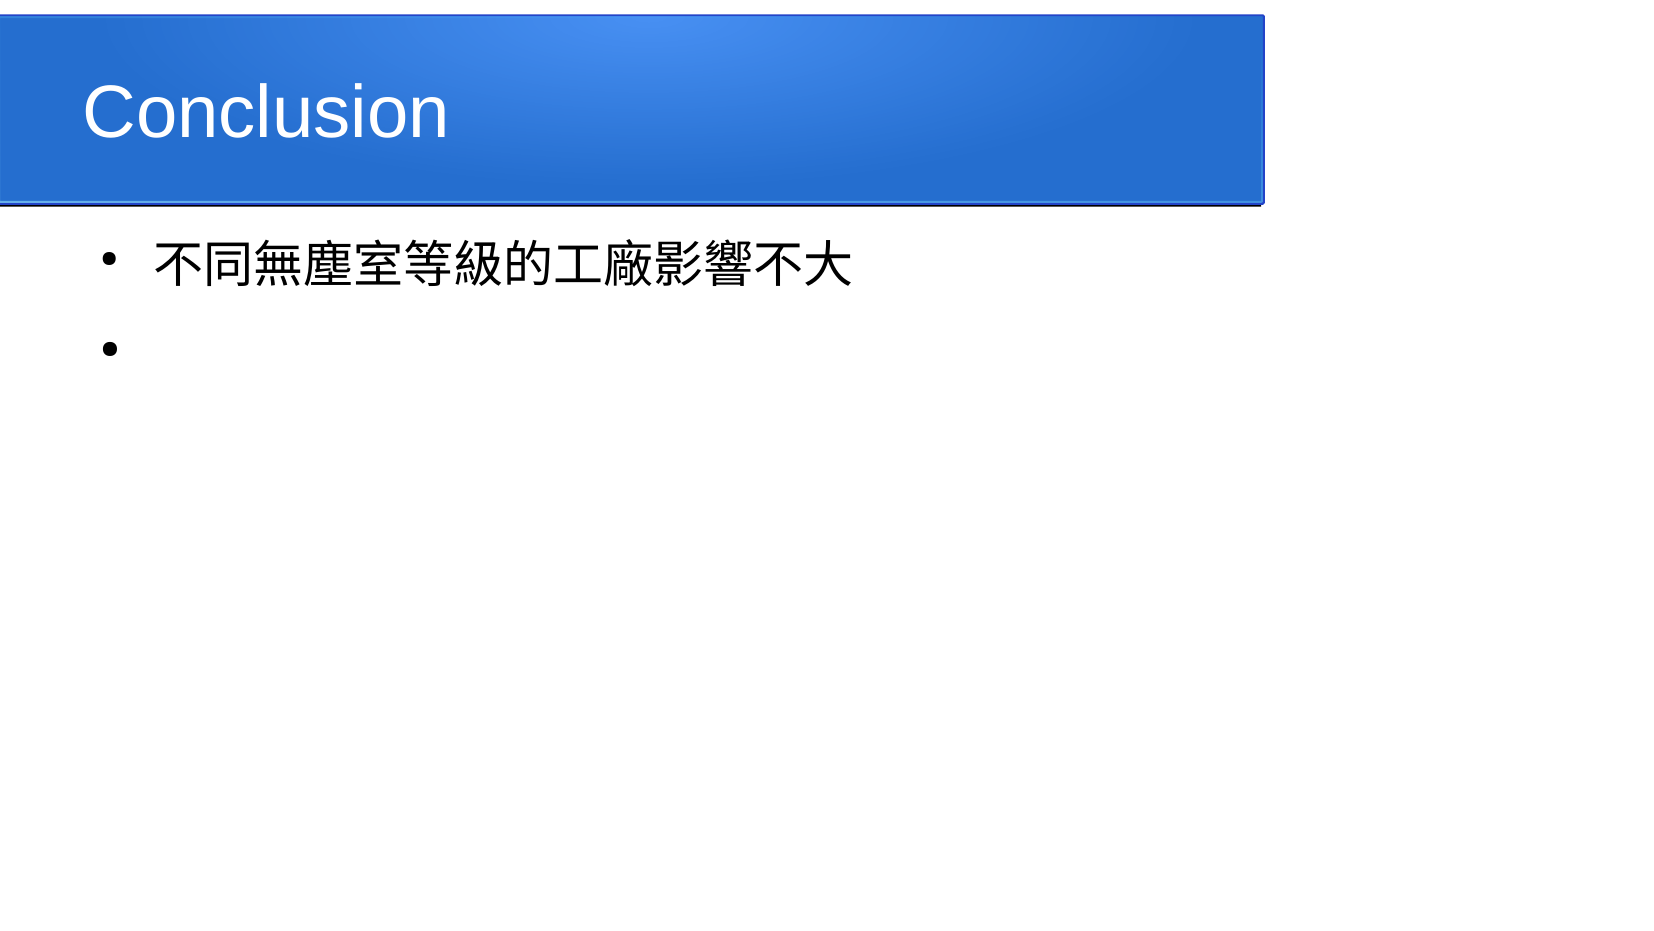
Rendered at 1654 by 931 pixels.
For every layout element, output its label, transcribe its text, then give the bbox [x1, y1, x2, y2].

list 不同無塵室等級的工廠影響不大 [82, 224, 1571, 764]
title Conclusion [82, 35, 1235, 189]
